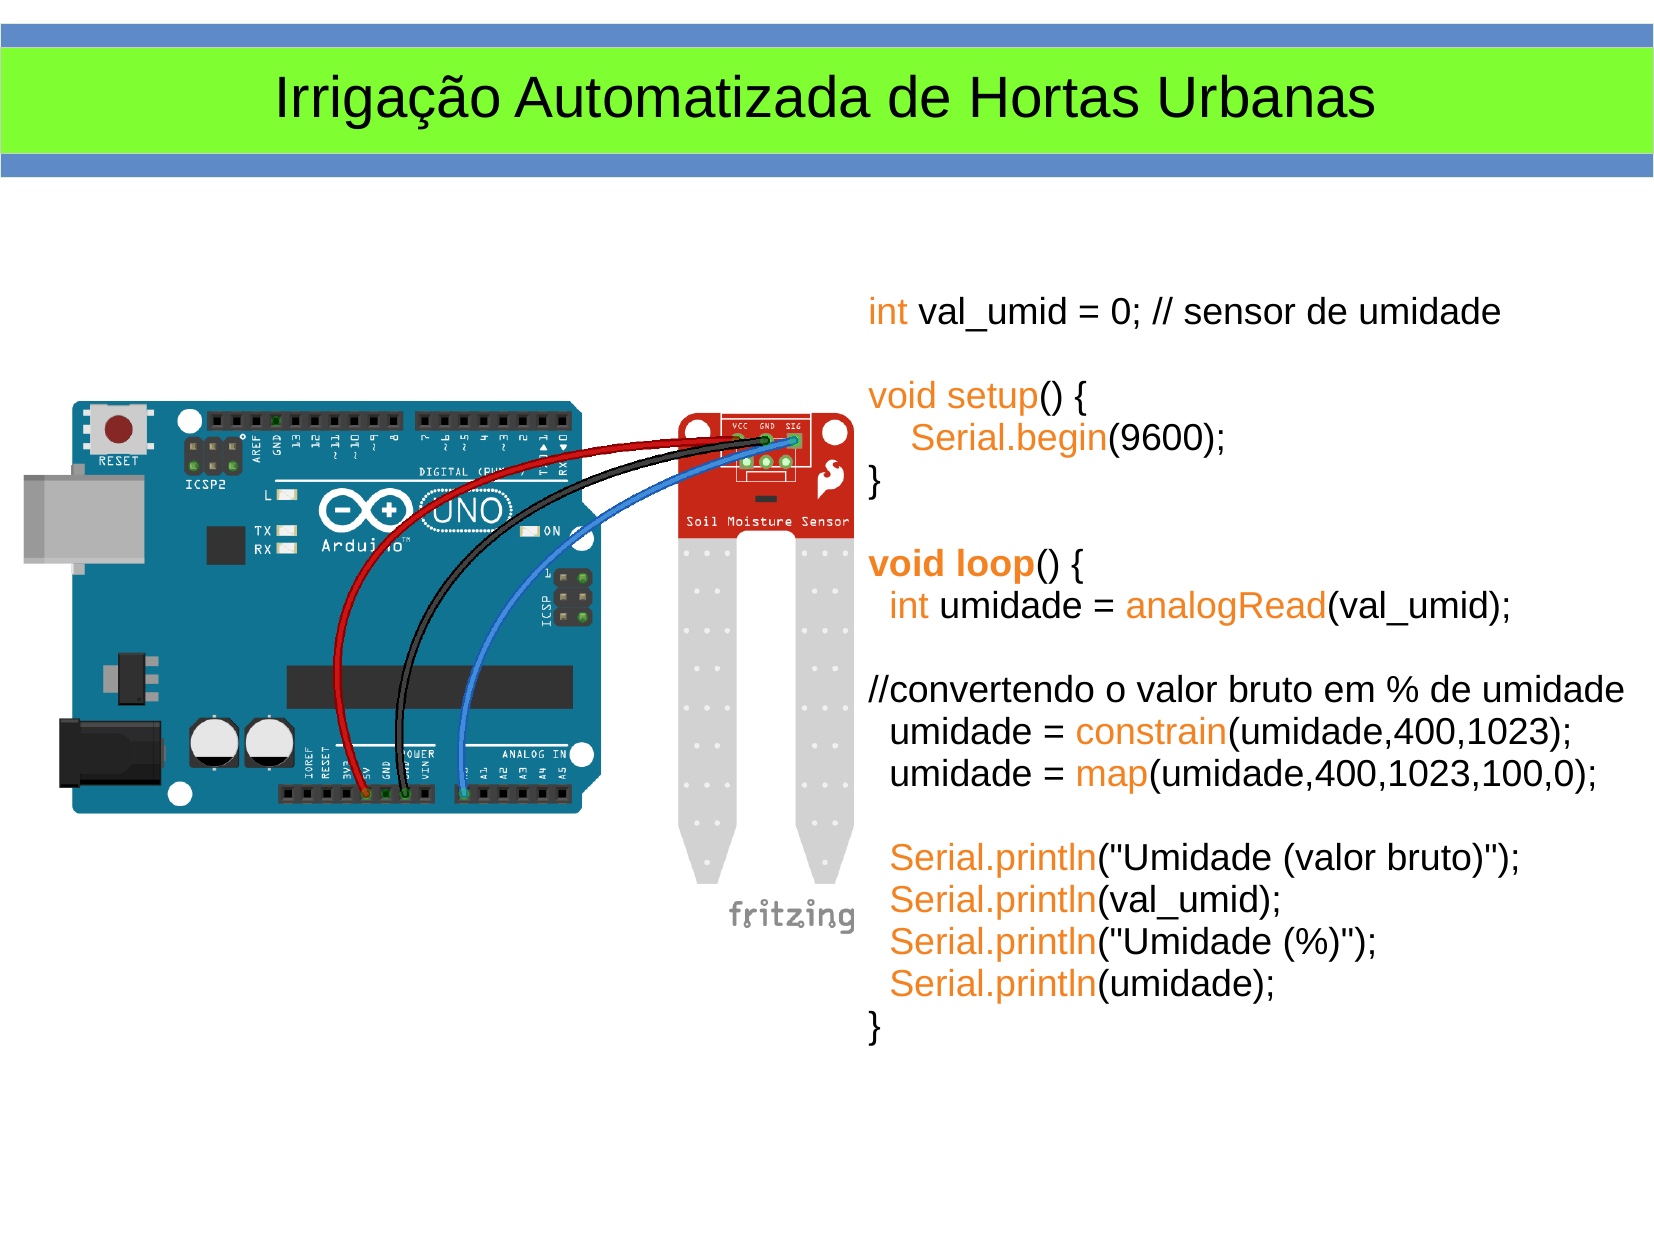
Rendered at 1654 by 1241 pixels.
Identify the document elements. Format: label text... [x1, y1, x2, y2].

text_box [0, 23, 1654, 178]
text_box int val_umid = 0; // sensor de umidade void setup() { Serial.begin(9600); } void loop() { int umidade = analogRead(val_umid); //convertendo o valor bruto em % de umidade umidade = constrain(umidade,400,1023); umidade = map(umidade,400,1023,100,0); Serial.println("Umidade (valor bruto)"); Serial.println(val_umid); Serial.println("Umidade (%)"); Serial.println(umidade); } [853, 283, 1648, 1075]
picture [23, 401, 853, 934]
title Irrigação Automatizada de Hortas Urbanas [200, 41, 1512, 154]
